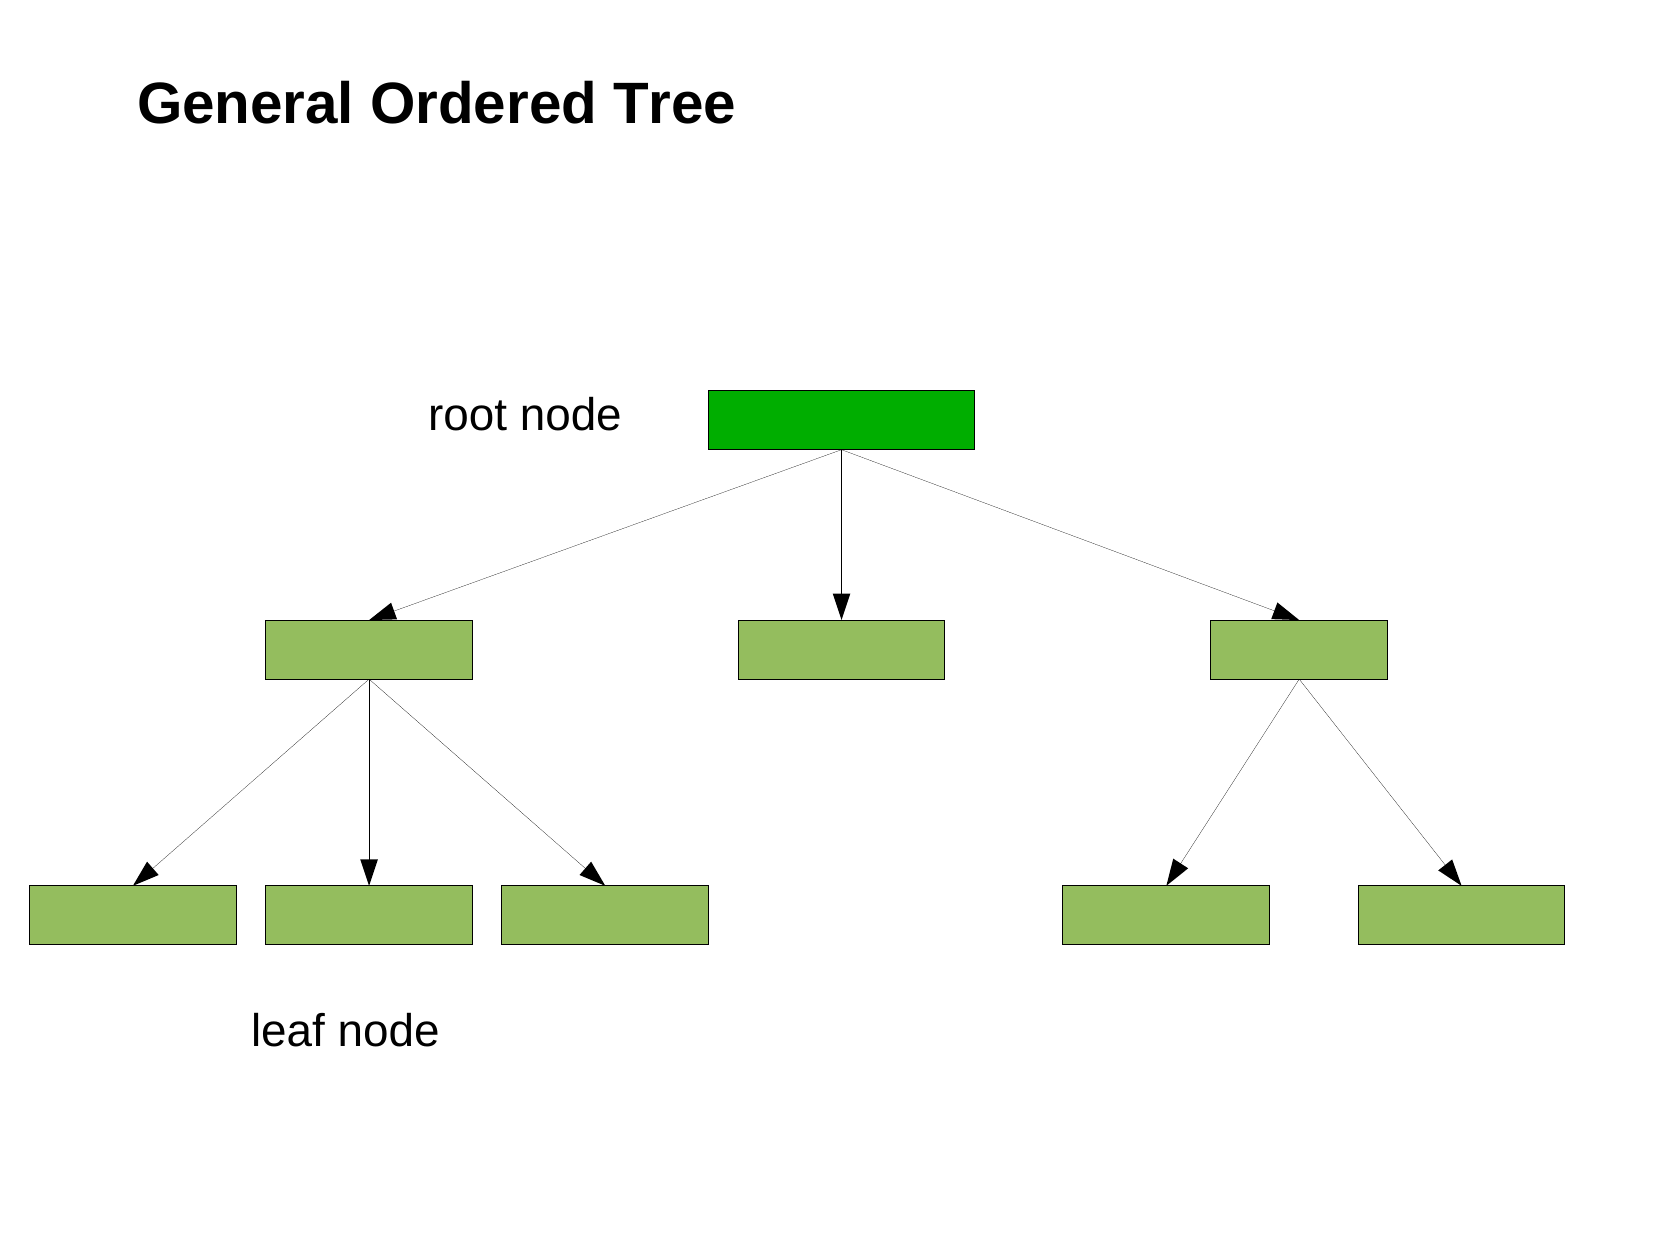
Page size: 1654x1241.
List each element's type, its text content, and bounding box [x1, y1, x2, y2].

text_box [1358, 885, 1565, 945]
text_box [265, 885, 473, 945]
text_box [1210, 620, 1388, 680]
text_box leaf node [236, 997, 502, 1064]
text_box [265, 620, 473, 680]
text_box [738, 620, 945, 680]
text_box root node [413, 381, 654, 448]
text_box [29, 885, 237, 945]
text_box [501, 885, 709, 945]
text_box [1062, 885, 1270, 945]
text_box General Ordered Tree [122, 63, 749, 144]
text_box [708, 390, 975, 450]
